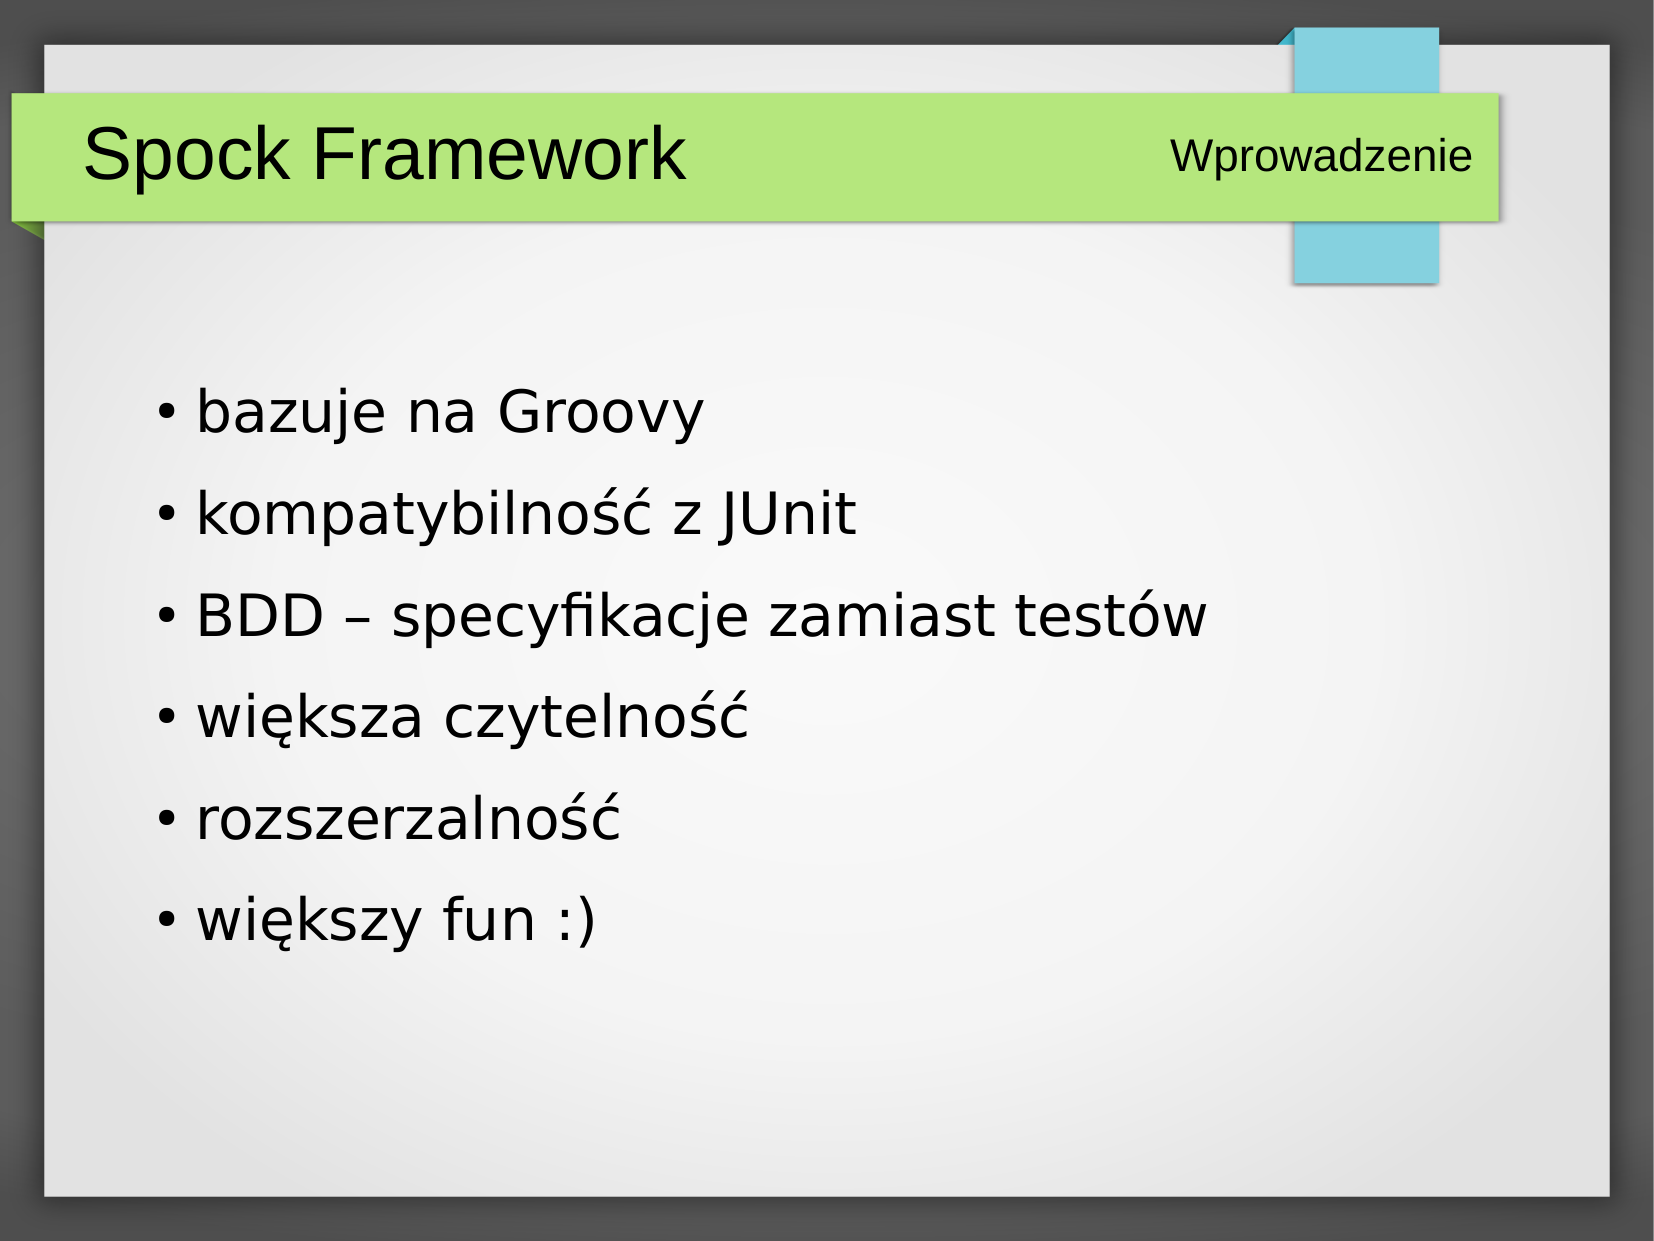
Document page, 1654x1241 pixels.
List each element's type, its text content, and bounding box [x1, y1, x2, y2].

subtitle bazuje na Groovy kompatybilność z JUnit BDD – specyfikacje zamiast testów większa czytelność rozszerzalność większy fun :) [82, 290, 1571, 1010]
title Spock Framework [82, 94, 745, 213]
picture [0, 0, 1654, 1241]
text_box Wprowadzenie [850, 122, 1489, 189]
